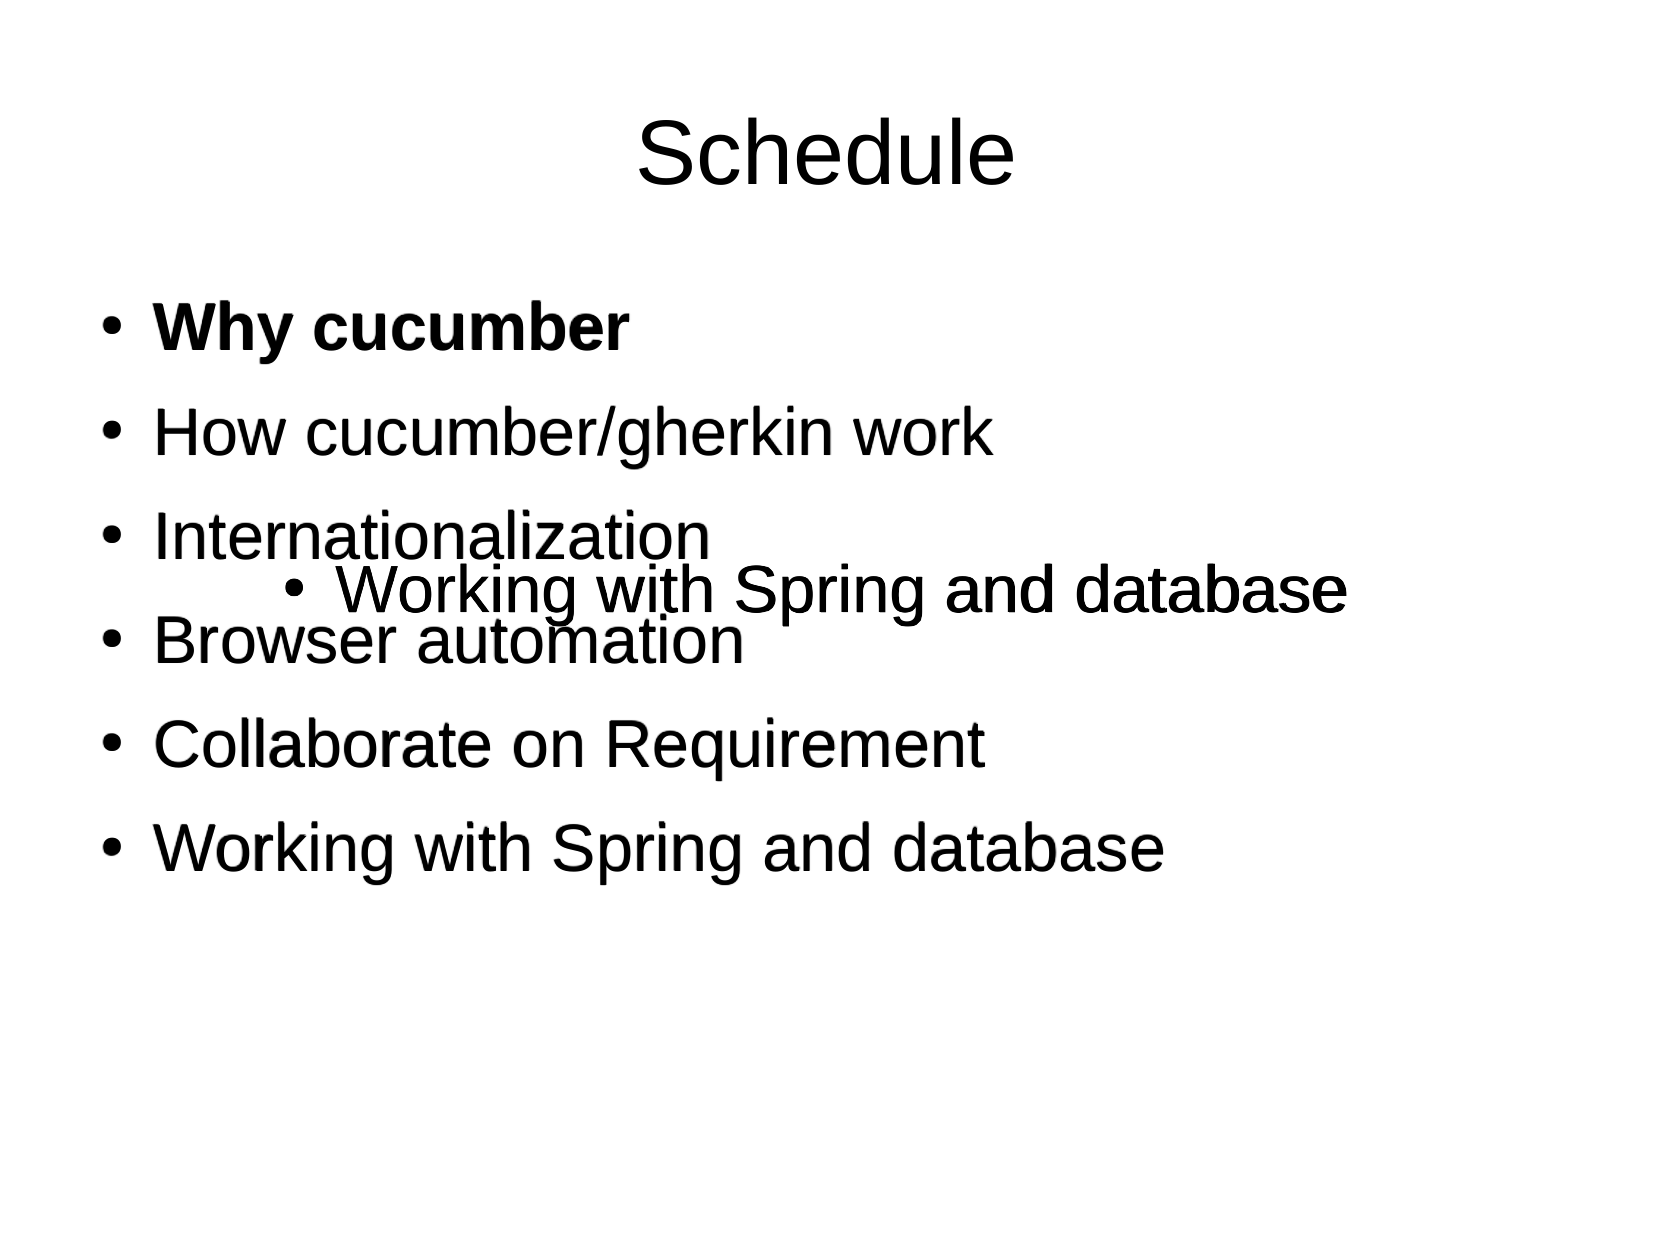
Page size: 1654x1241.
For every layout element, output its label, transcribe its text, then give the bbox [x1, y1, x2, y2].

list Why cucumber How cucumber/gherkin work Internationalization Browser automation Collaborate on Requirement Working with Spring and database [82, 290, 1571, 1010]
text_box Working with Spring and database [264, 552, 1383, 642]
title Schedule [82, 49, 1571, 257]
